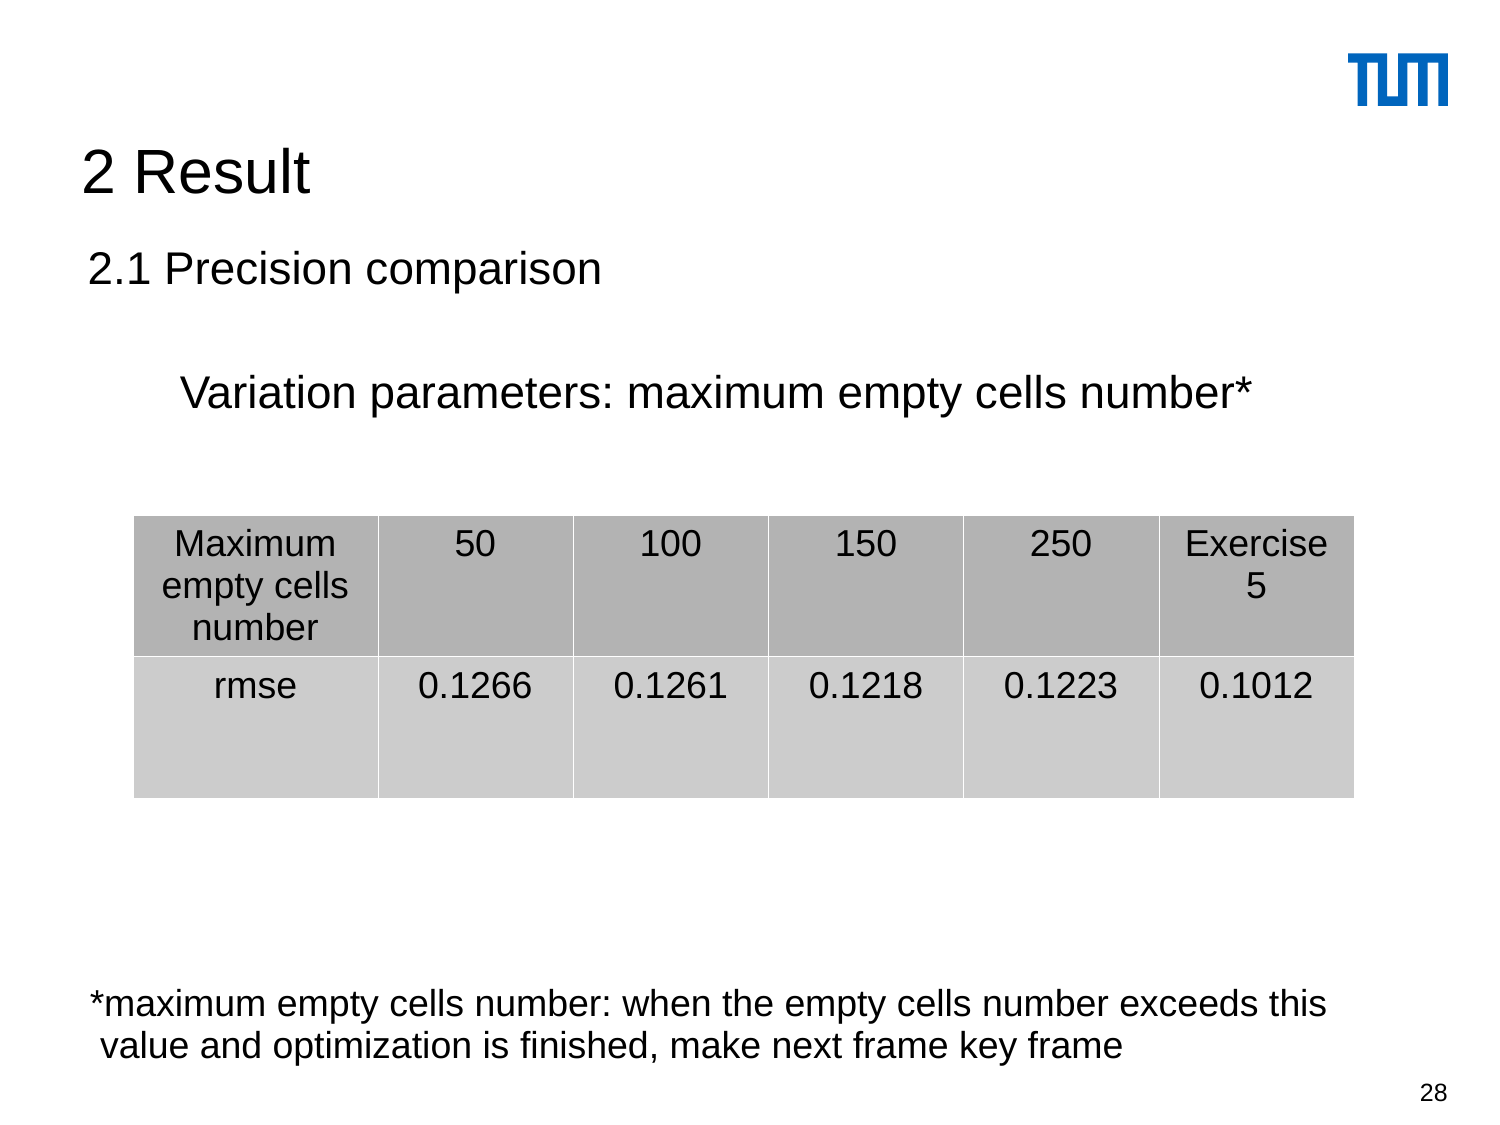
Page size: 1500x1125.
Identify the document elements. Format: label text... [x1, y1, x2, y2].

list 2.1 Precision comparison [87, 231, 1416, 963]
table_header 150 [769, 516, 963, 656]
slide_number <number> [1111, 1061, 1448, 1122]
table_cell rmse [134, 657, 378, 798]
table_cell 0.1223 [964, 657, 1159, 798]
table_header 50 [379, 516, 573, 656]
text_box Variation parameters: maximum empty cells number* [165, 360, 1321, 478]
table_header Exercise 5 [1160, 516, 1354, 656]
table_cell 0.1012 [1160, 657, 1354, 798]
table_header Maximum empty cells number [134, 516, 378, 656]
table_header 100 [574, 516, 768, 656]
table_header 250 [964, 516, 1159, 656]
table_cell 0.1218 [769, 657, 963, 798]
table_cell 0.1261 [574, 657, 768, 798]
title 2 Result [81, 139, 1110, 207]
text_box *maximum empty cells number: when the empty cells number exceeds this value and optimization is finished, make next frame key frame [75, 975, 1343, 1074]
table_cell 0.1266 [379, 657, 573, 798]
